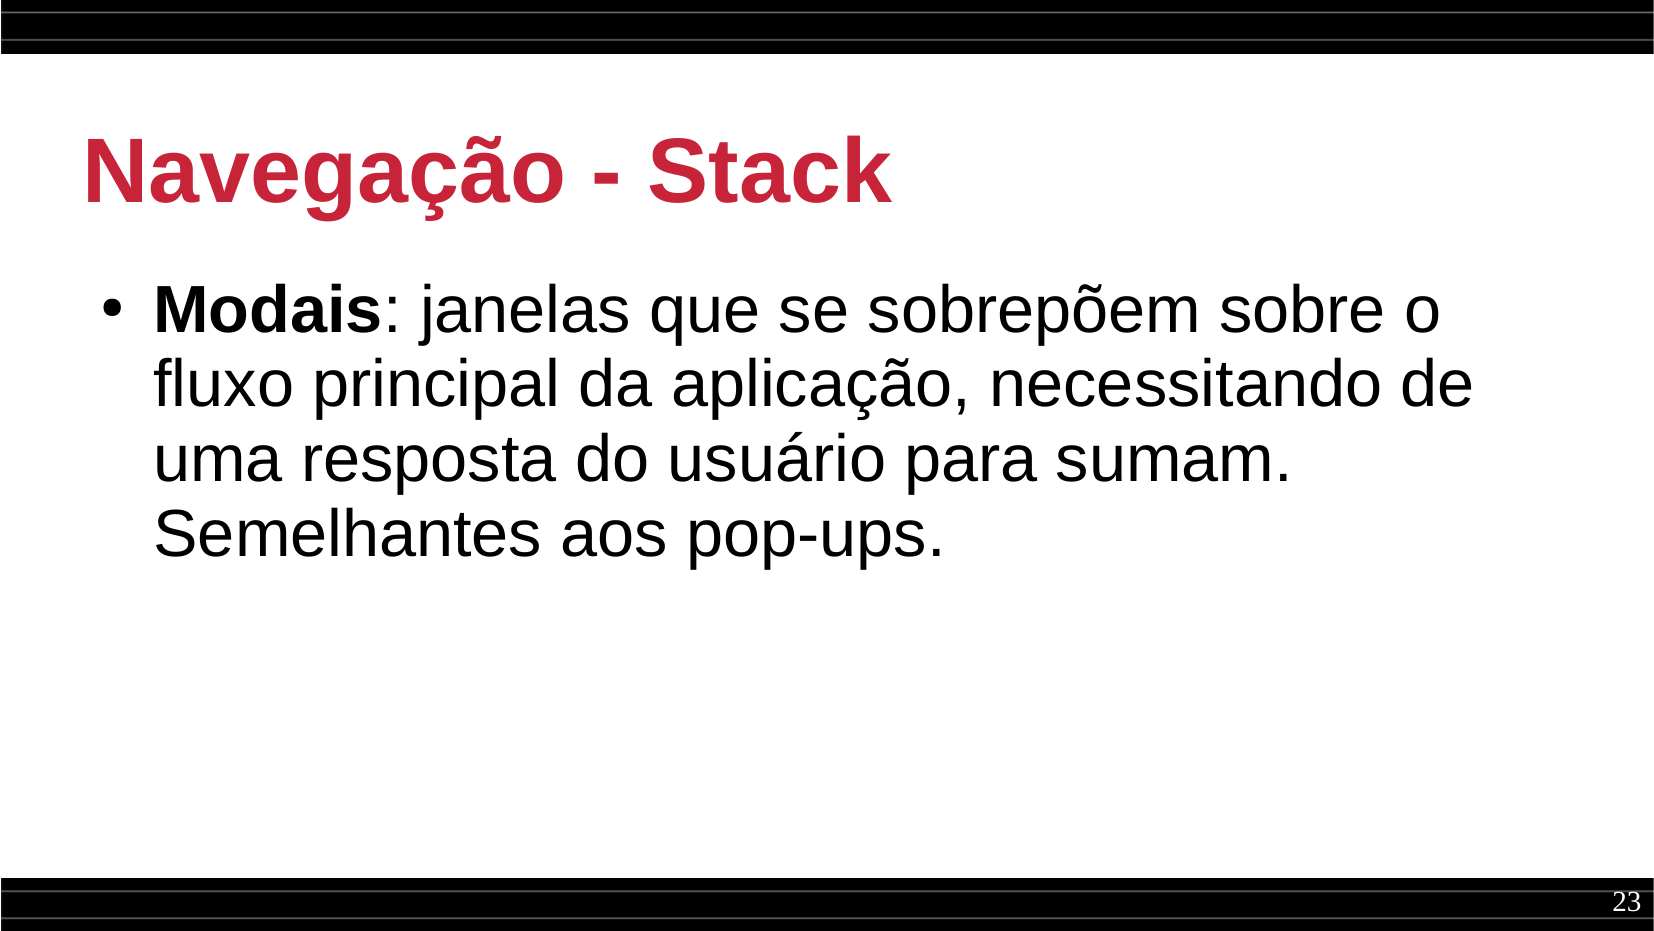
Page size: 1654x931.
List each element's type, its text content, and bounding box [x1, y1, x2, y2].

picture [1, 0, 1654, 54]
title Navegação - Stack [82, 92, 1571, 249]
picture [1, 878, 1654, 931]
list Modais: janelas que se sobrepõem sobre o fluxo principal da aplicação, necessitando de uma resposta do usuário para sumam. Semelhantes aos pop-ups. [82, 271, 1571, 758]
